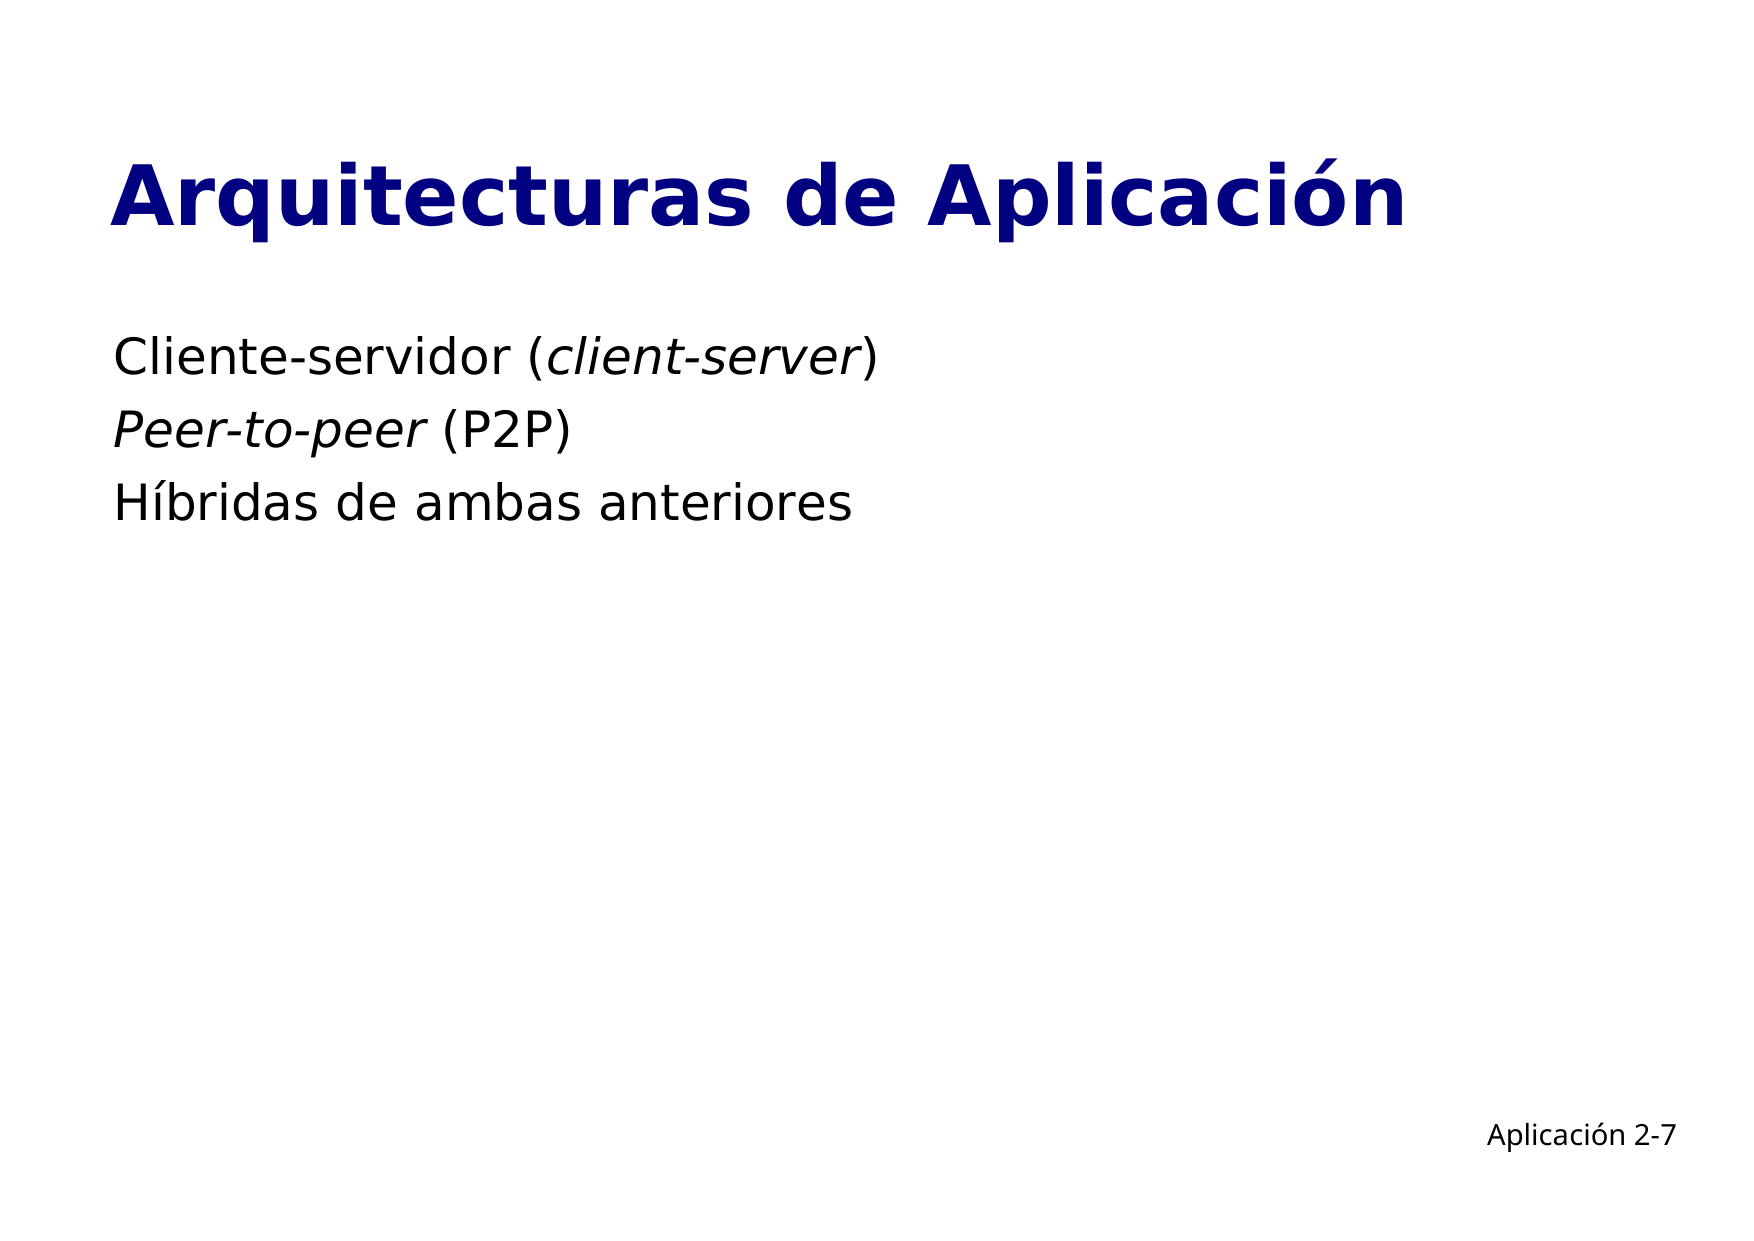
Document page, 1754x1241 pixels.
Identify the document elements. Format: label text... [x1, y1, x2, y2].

title Arquitecturas de Aplicación [95, 88, 1671, 305]
list Cliente-servidor (client-server) Peer-to-peer (P2P) Híbridas de ambas anteriores [95, 320, 1671, 1125]
